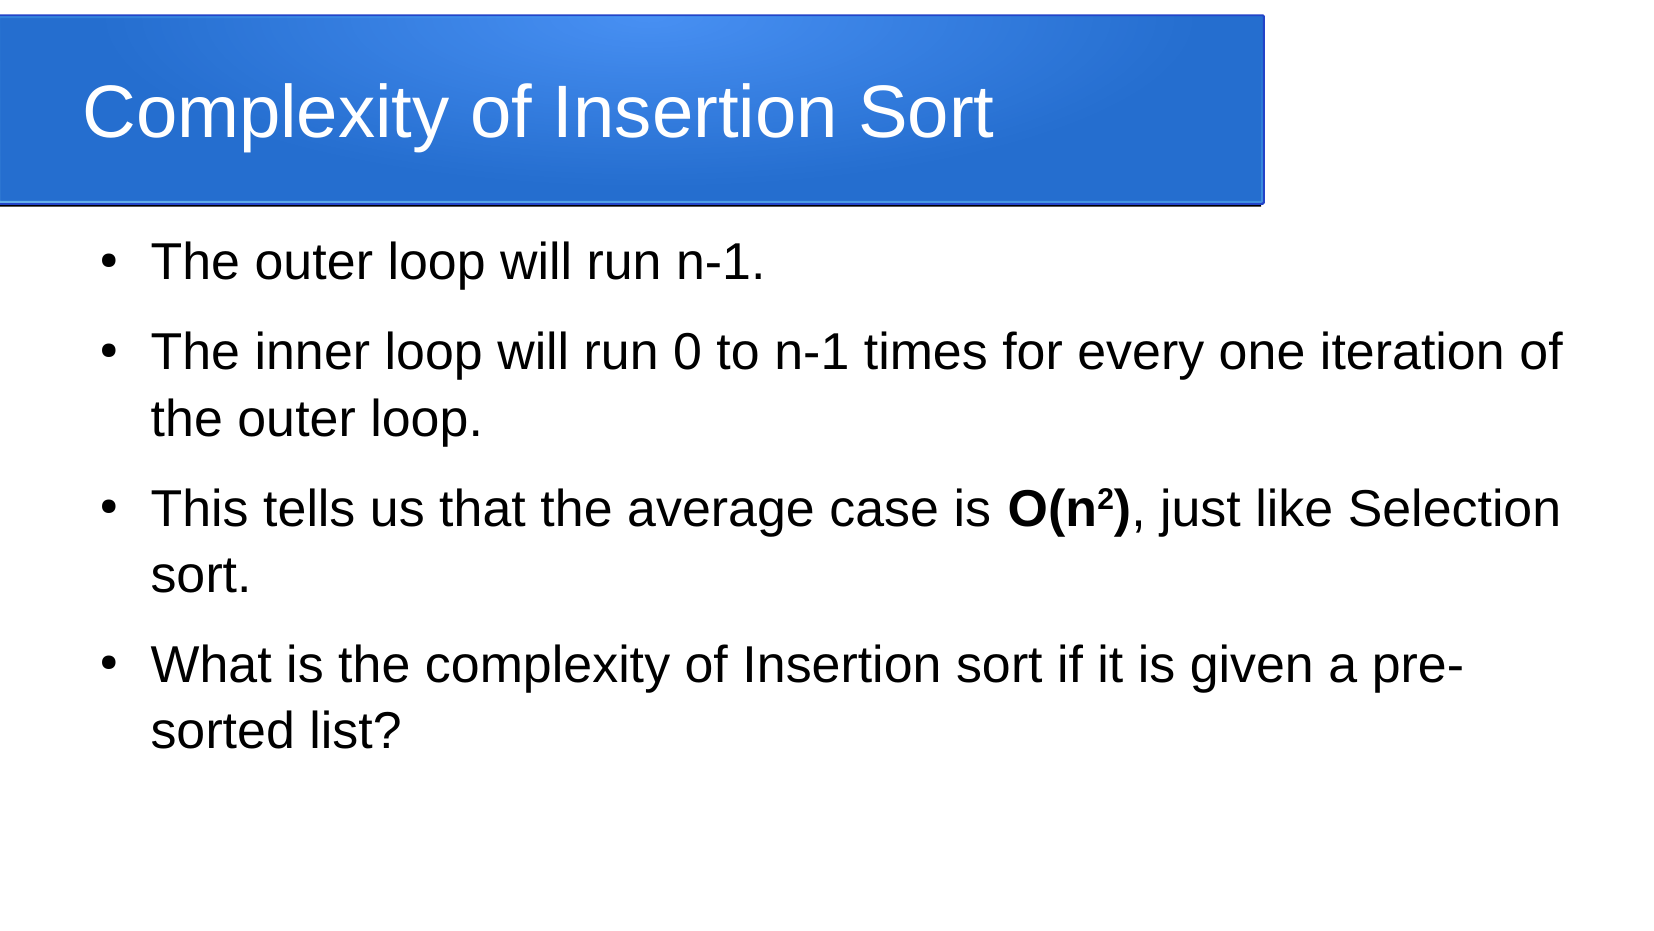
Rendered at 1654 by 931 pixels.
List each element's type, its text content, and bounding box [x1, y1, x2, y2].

list The outer loop will run n-1. The inner loop will run 0 to n-1 times for every one iteration of the outer loop. This tells us that the average case is O(n2), just like Selection sort. What is the complexity of Insertion sort if it is given a pre-sorted list? [82, 224, 1571, 764]
title Complexity of Insertion Sort [82, 35, 1235, 189]
